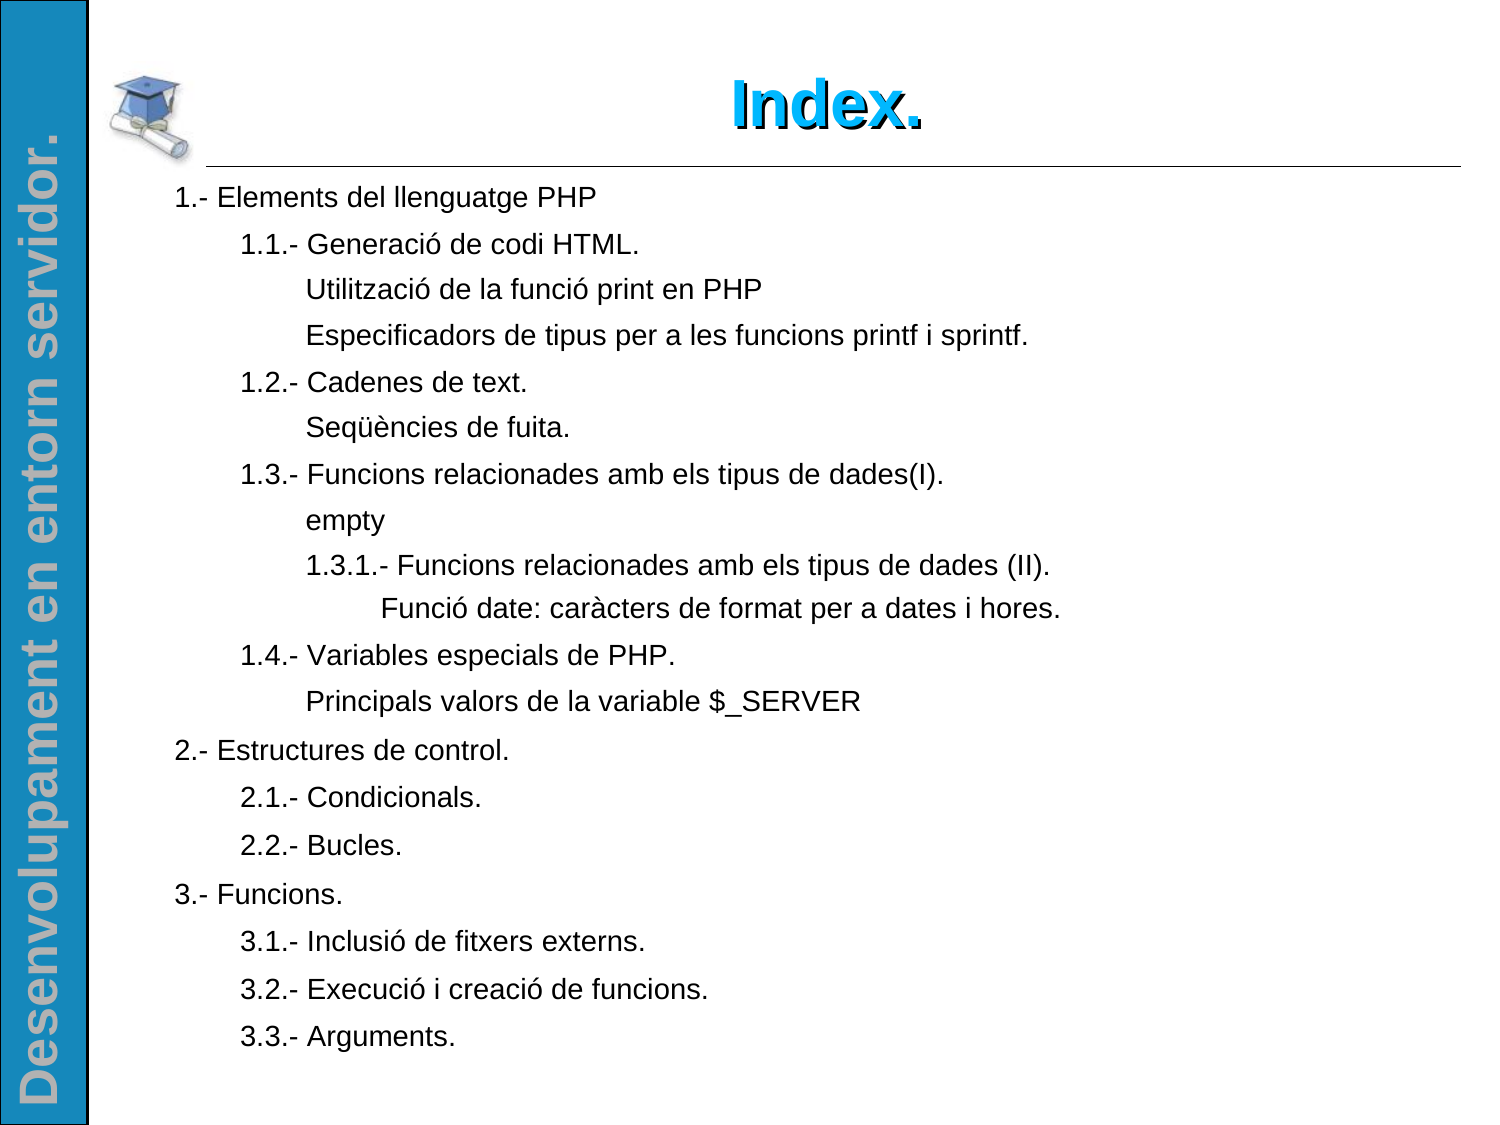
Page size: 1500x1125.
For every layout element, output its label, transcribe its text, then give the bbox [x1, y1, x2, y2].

title Index. [206, 59, 1447, 148]
list 1.- Elements del llenguatge PHP 1.1.- Generació de codi HTML. Utilització de la funció print en PHP Especificadors de tipus per a les funcions printf i sprintf. 1.2.- Cadenes de text. Seqüències de fuita. 1.3.- Funcions relacionades amb els tipus de dades(I). empty 1.3.1.- Funcions relacionades amb els tipus de dades (II). Funció date: caràcters de format per a dates i hores. 1.4.- Variables especials de PHP. Principals valors de la variable $_SERVER 2.- Estructures de control. 2.1.- Condicionals. 2.2.- Bucles. 3.- Funcions. 3.1.- Inclusió de fitxers externs. 3.2.- Execució i creació de funcions. 3.3.- Arguments. [118, 180, 1477, 1103]
picture [93, 61, 206, 174]
